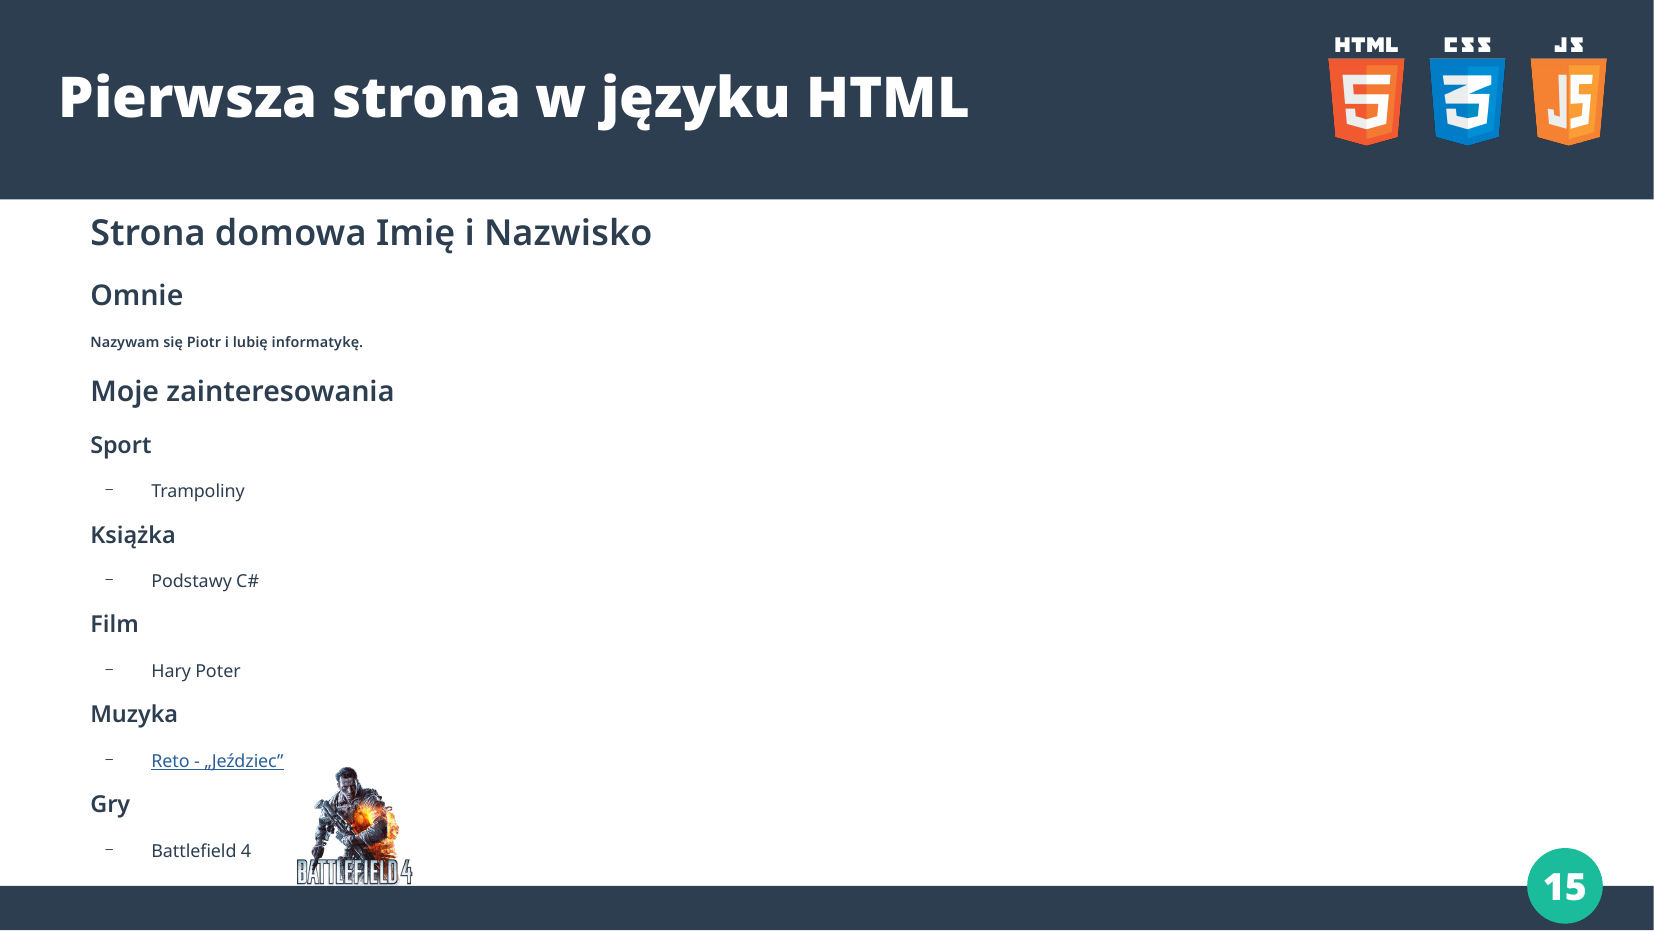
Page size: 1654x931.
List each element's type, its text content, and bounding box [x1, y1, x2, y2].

title Pierwsza strona w języku HTML [59, 37, 1595, 155]
picture [1328, 37, 1607, 146]
picture [295, 767, 414, 886]
list Strona domowa Imię i Nazwisko Omnie Nazywam się Piotr i lubię informatykę. Moje zainteresowania Sport Trampoliny Książka Podstawy C# Film Hary Poter Muzyka Reto - „Jeździec” Gry Battlefield 4 [29, 206, 1595, 864]
